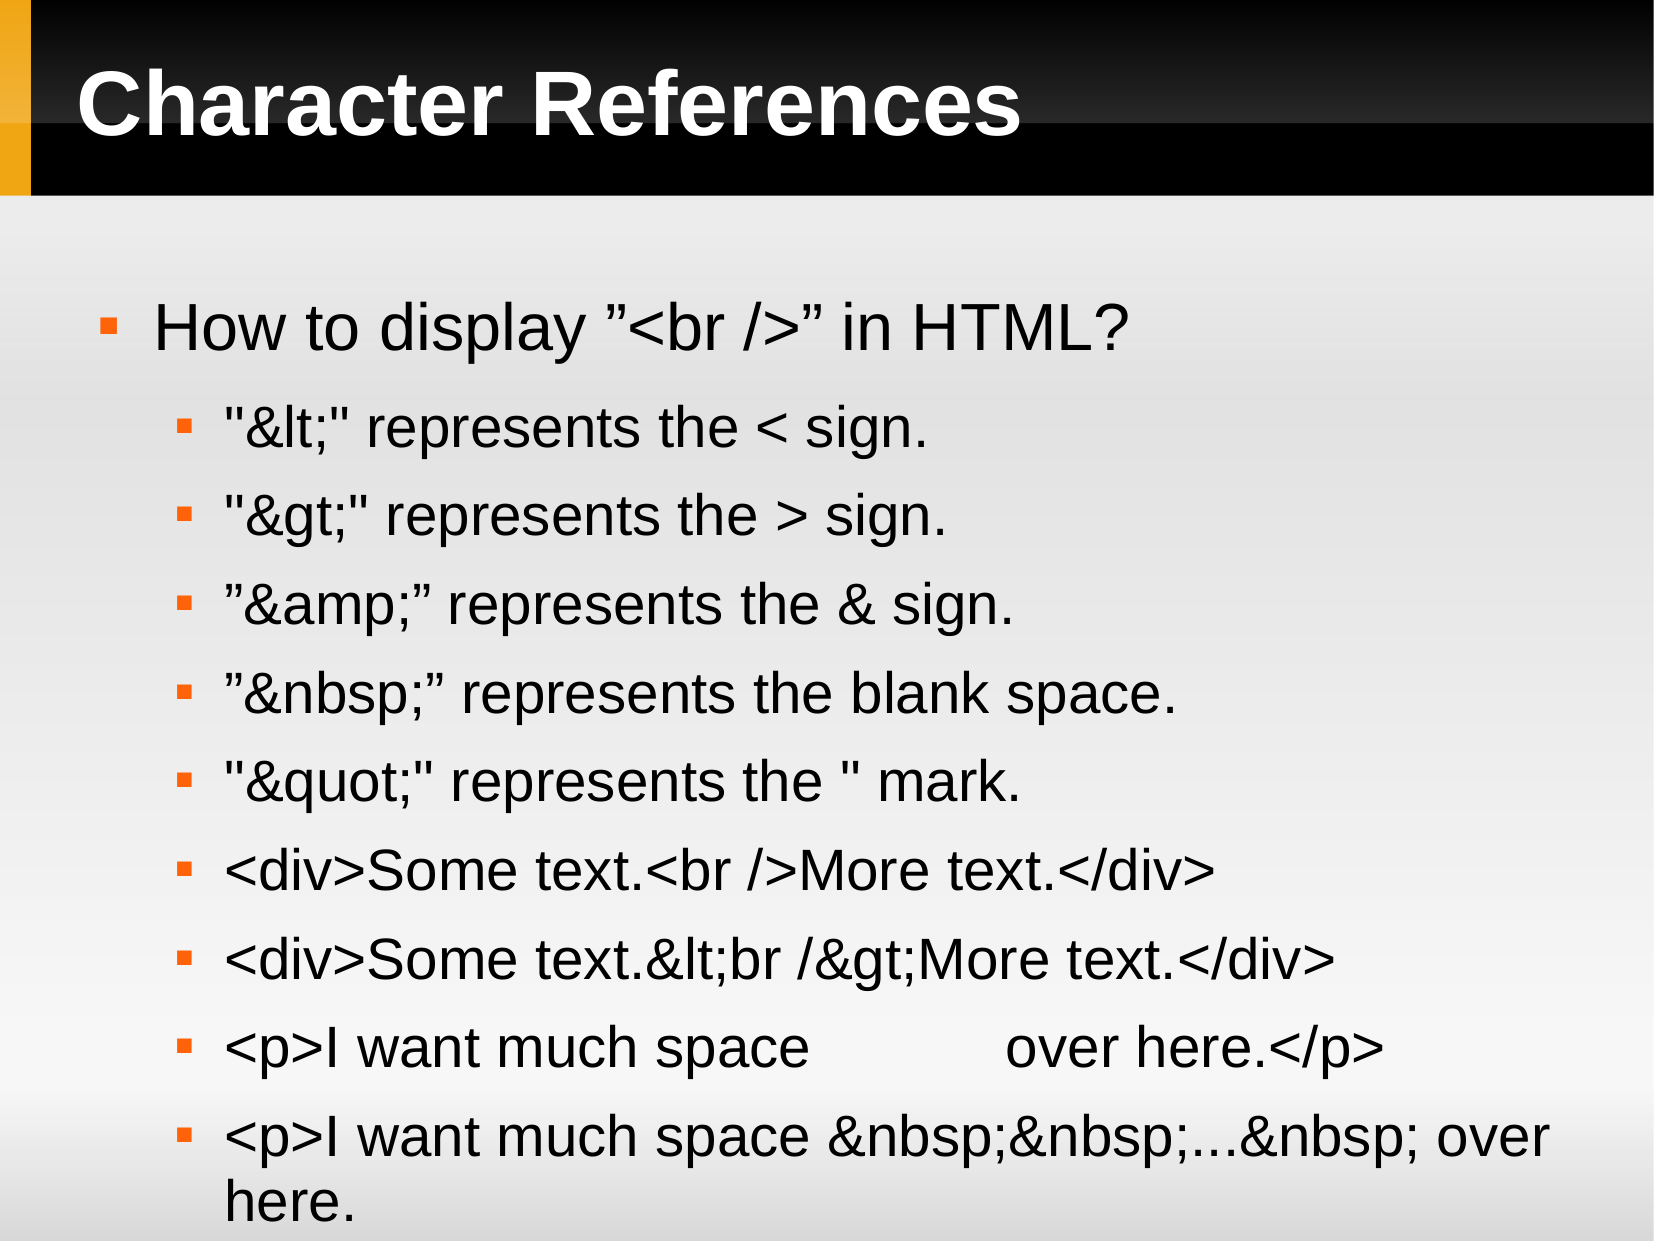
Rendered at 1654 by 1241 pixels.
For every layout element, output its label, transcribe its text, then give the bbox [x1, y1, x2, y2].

title Character References [76, 0, 1565, 208]
list How to display ”<br />” in HTML? "&lt;" represents the < sign. "&gt;" represents the > sign. ”&amp;” represents the & sign. ”&nbsp;” represents the blank space. "&quot;" represents the " mark. <div>Some text.<br />More text.</div> <div>Some text.&lt;br /&gt;More text.</div> <p>I want much space over here.</p> <p>I want much space &nbsp;&nbsp;...&nbsp; over here. [82, 290, 1571, 1234]
picture [0, 0, 1654, 1241]
